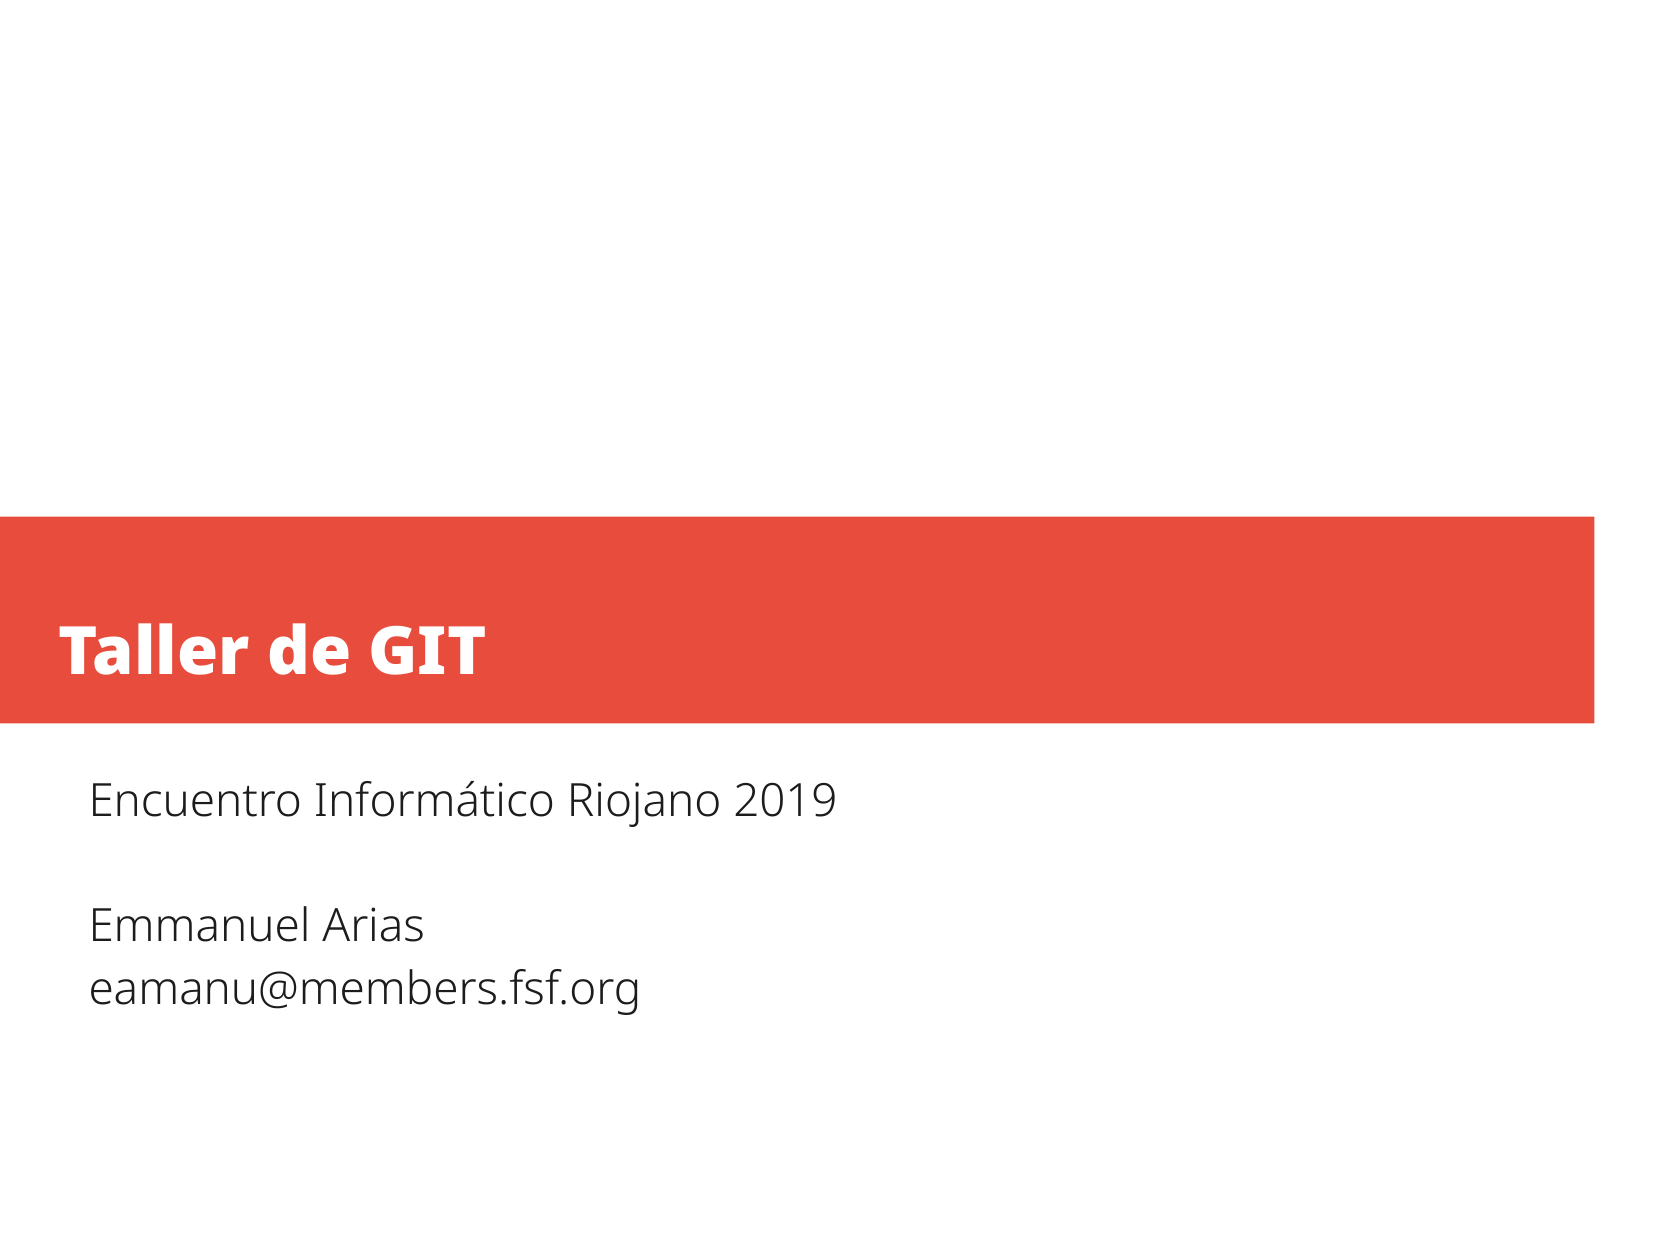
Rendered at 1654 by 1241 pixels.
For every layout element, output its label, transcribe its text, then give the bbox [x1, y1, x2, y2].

title Taller de GIT [59, 546, 1595, 694]
subtitle Encuentro Informático Riojano 2019 Emmanuel Arias eamanu@members.fsf.org [88, 767, 1595, 1182]
